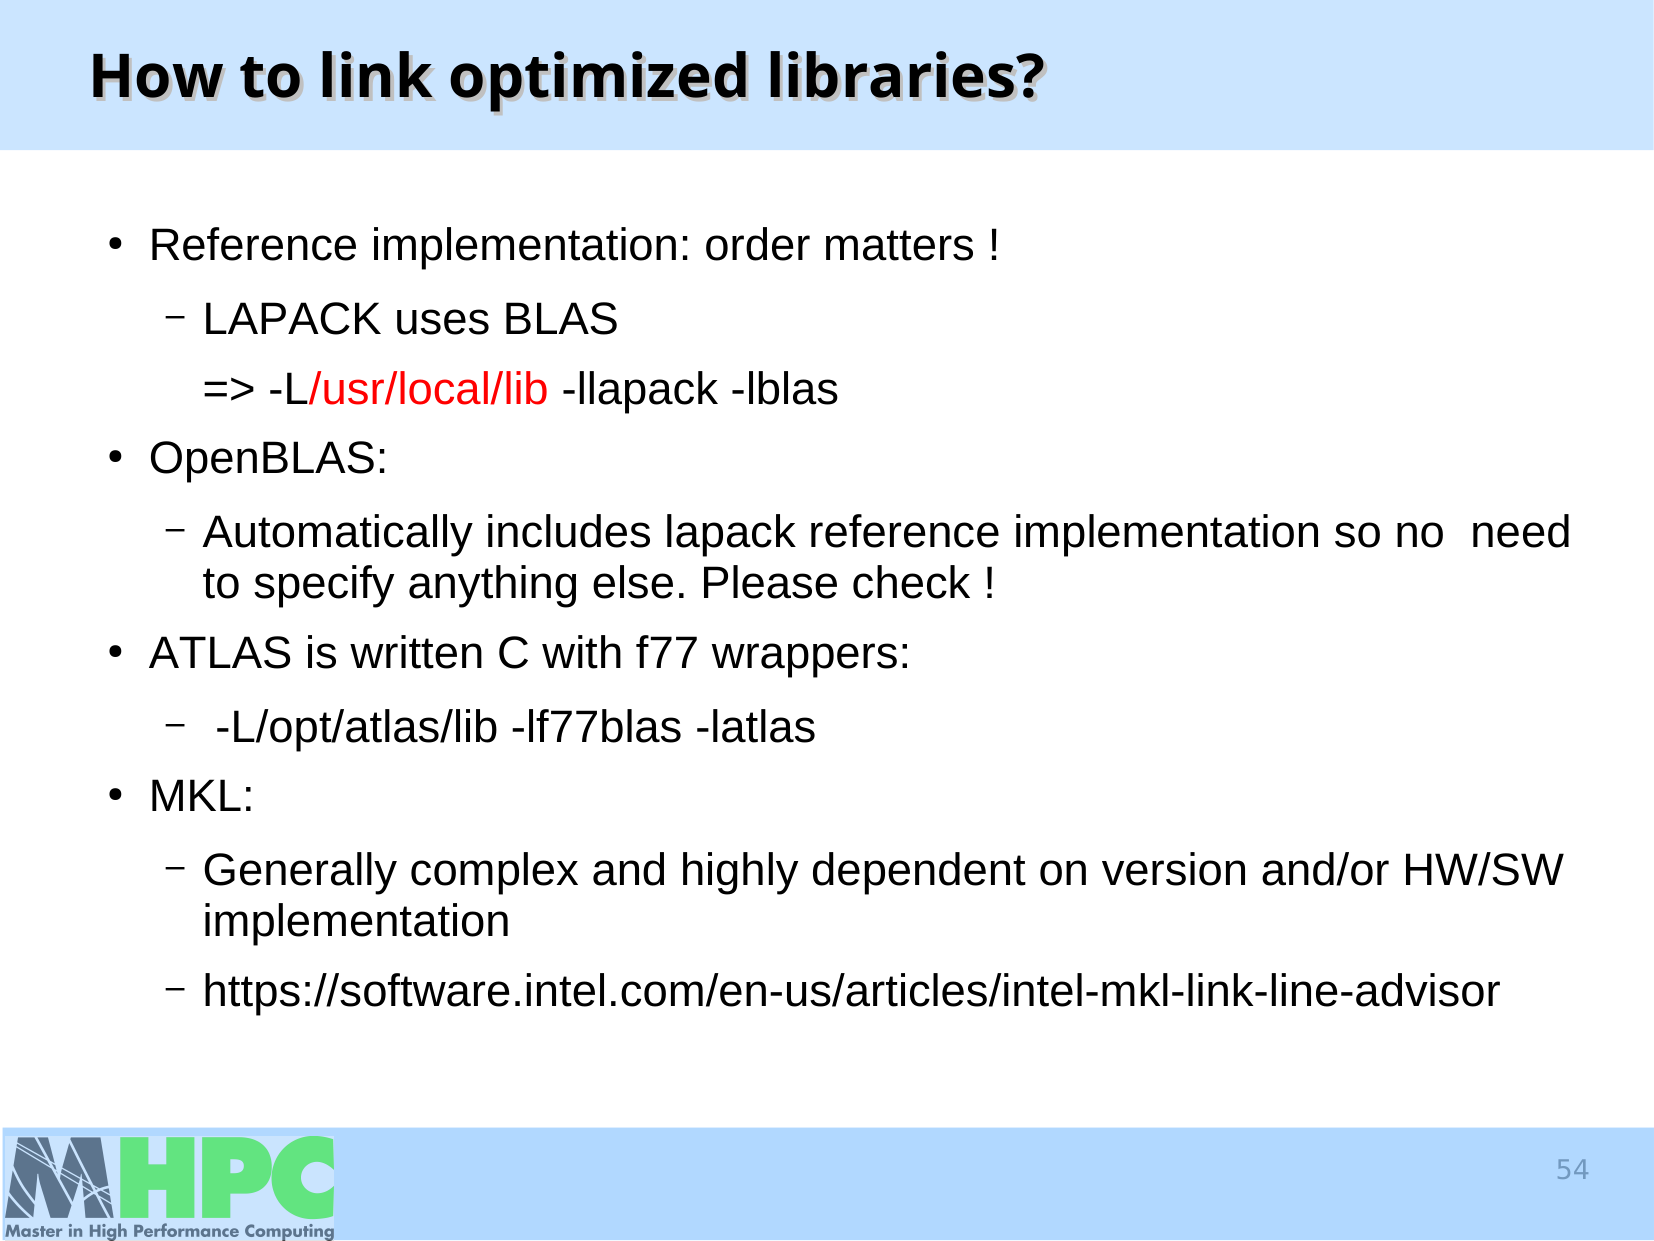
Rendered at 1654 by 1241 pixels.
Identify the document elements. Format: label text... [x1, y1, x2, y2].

list Reference implementation: order matters ! LAPACK uses BLAS => -L/usr/local/lib -llapack -lblas OpenBLAS: Automatically includes lapack reference implementation so no need to specify anything else. Please check ! ATLAS is written C with f77 wrappers: -L/opt/atlas/lib -lf77blas -latlas MKL: Generally complex and highly dependent on version and/or HW/SW implementation https://software.intel.com/en-us/articles/intel-mkl-link-line-advisor [70, 219, 1601, 1017]
title How to link optimized libraries? [88, 0, 1195, 184]
